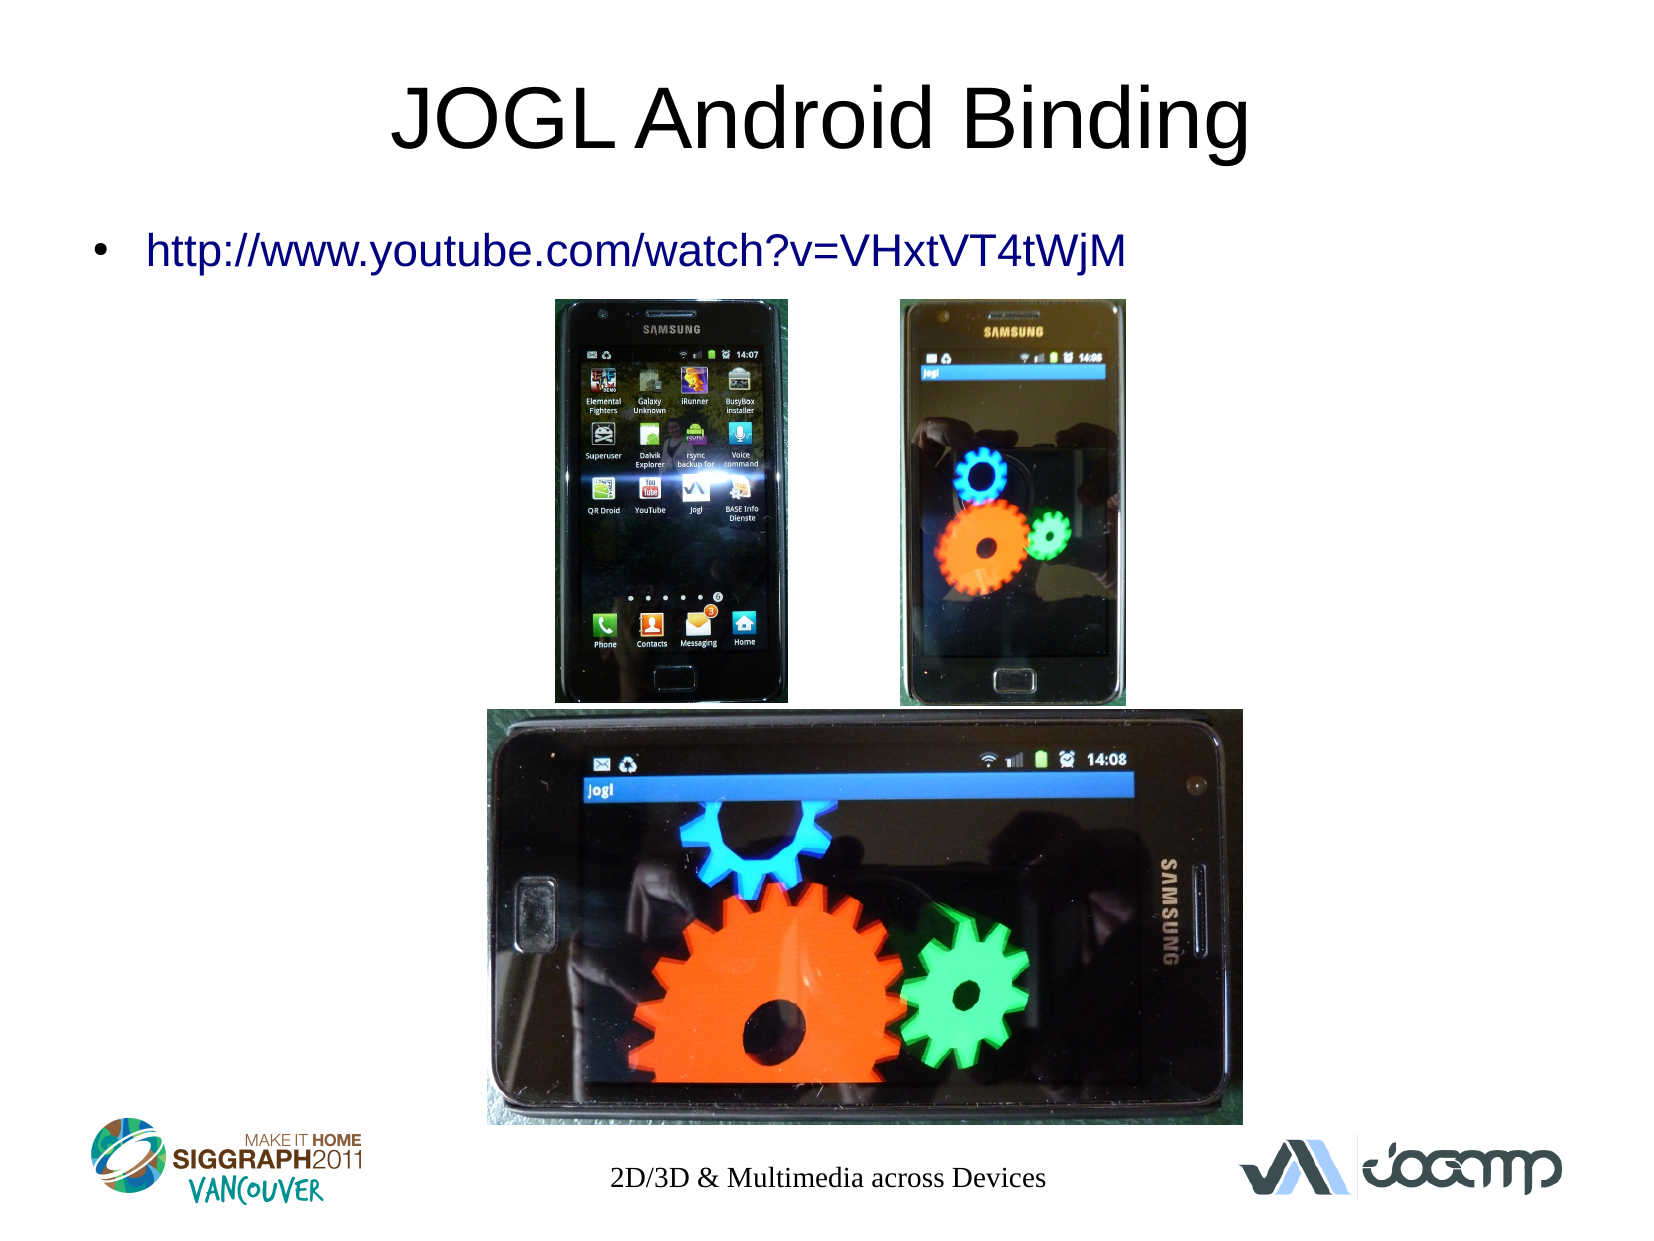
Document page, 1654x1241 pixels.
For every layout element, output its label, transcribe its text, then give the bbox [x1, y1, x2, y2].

picture [487, 709, 1243, 1126]
list http://www.youtube.com/watch?v=VHxtVT4tWjM [75, 225, 1571, 1044]
picture [555, 299, 788, 703]
picture [1237, 1134, 1562, 1200]
picture [80, 1106, 376, 1217]
picture [900, 299, 1126, 706]
title JOGL Android Binding [68, 49, 1576, 188]
